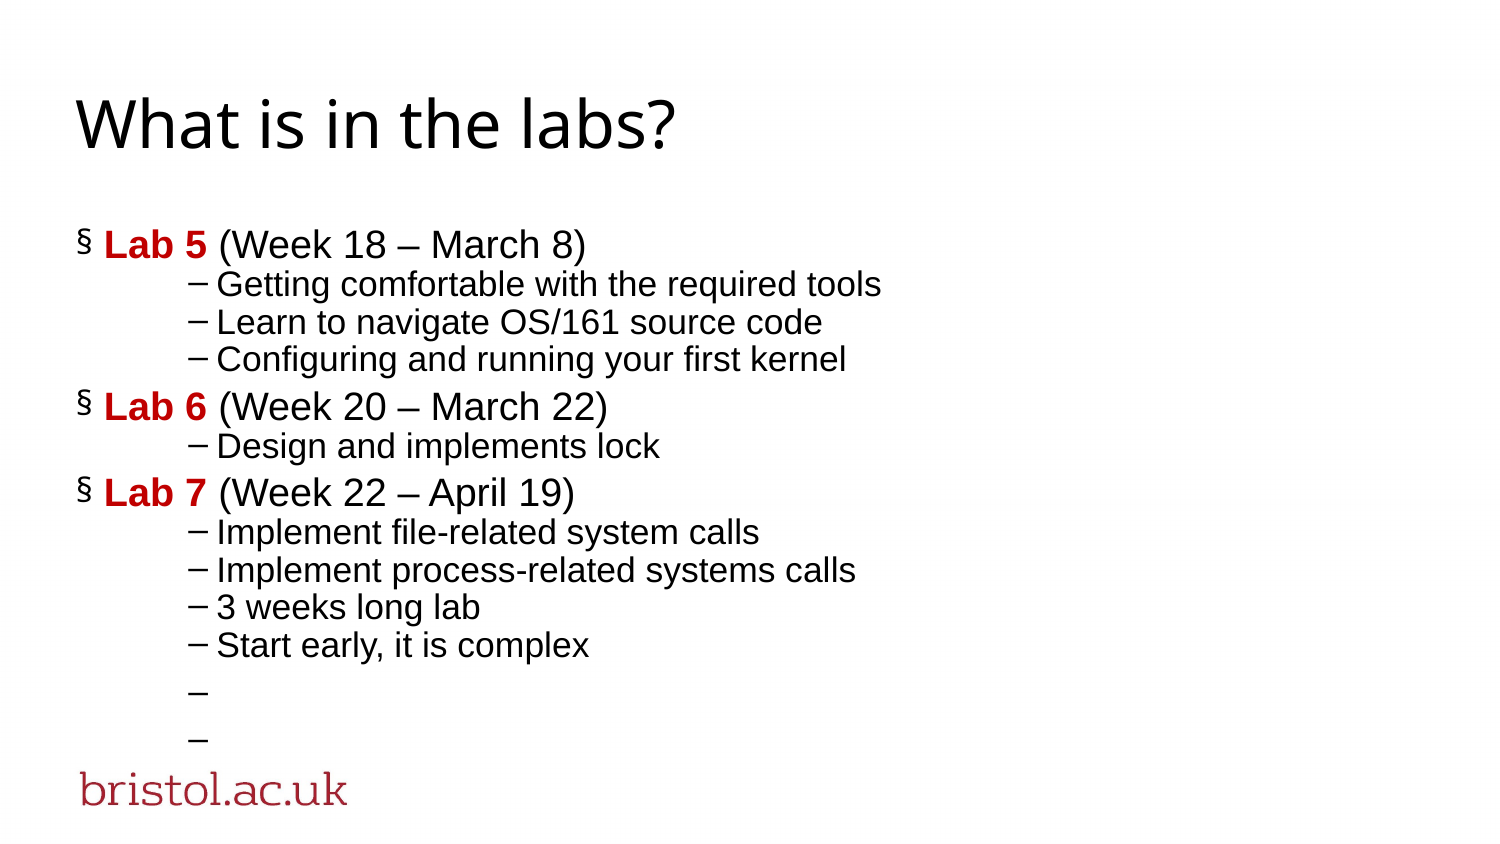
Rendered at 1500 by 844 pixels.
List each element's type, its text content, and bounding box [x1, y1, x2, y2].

list Lab 5 (Week 18 – March 8) Getting comfortable with the required tools Learn to navigate OS/161 source code Configuring and running your first kernel Lab 6 (Week 20 – March 22) Design and implements lock Lab 7 (Week 22 – April 19) Implement file-related system calls Implement process-related systems calls 3 weeks long lab Start early, it is complex [60, 224, 1440, 699]
title What is in the labs? [60, 44, 1440, 209]
